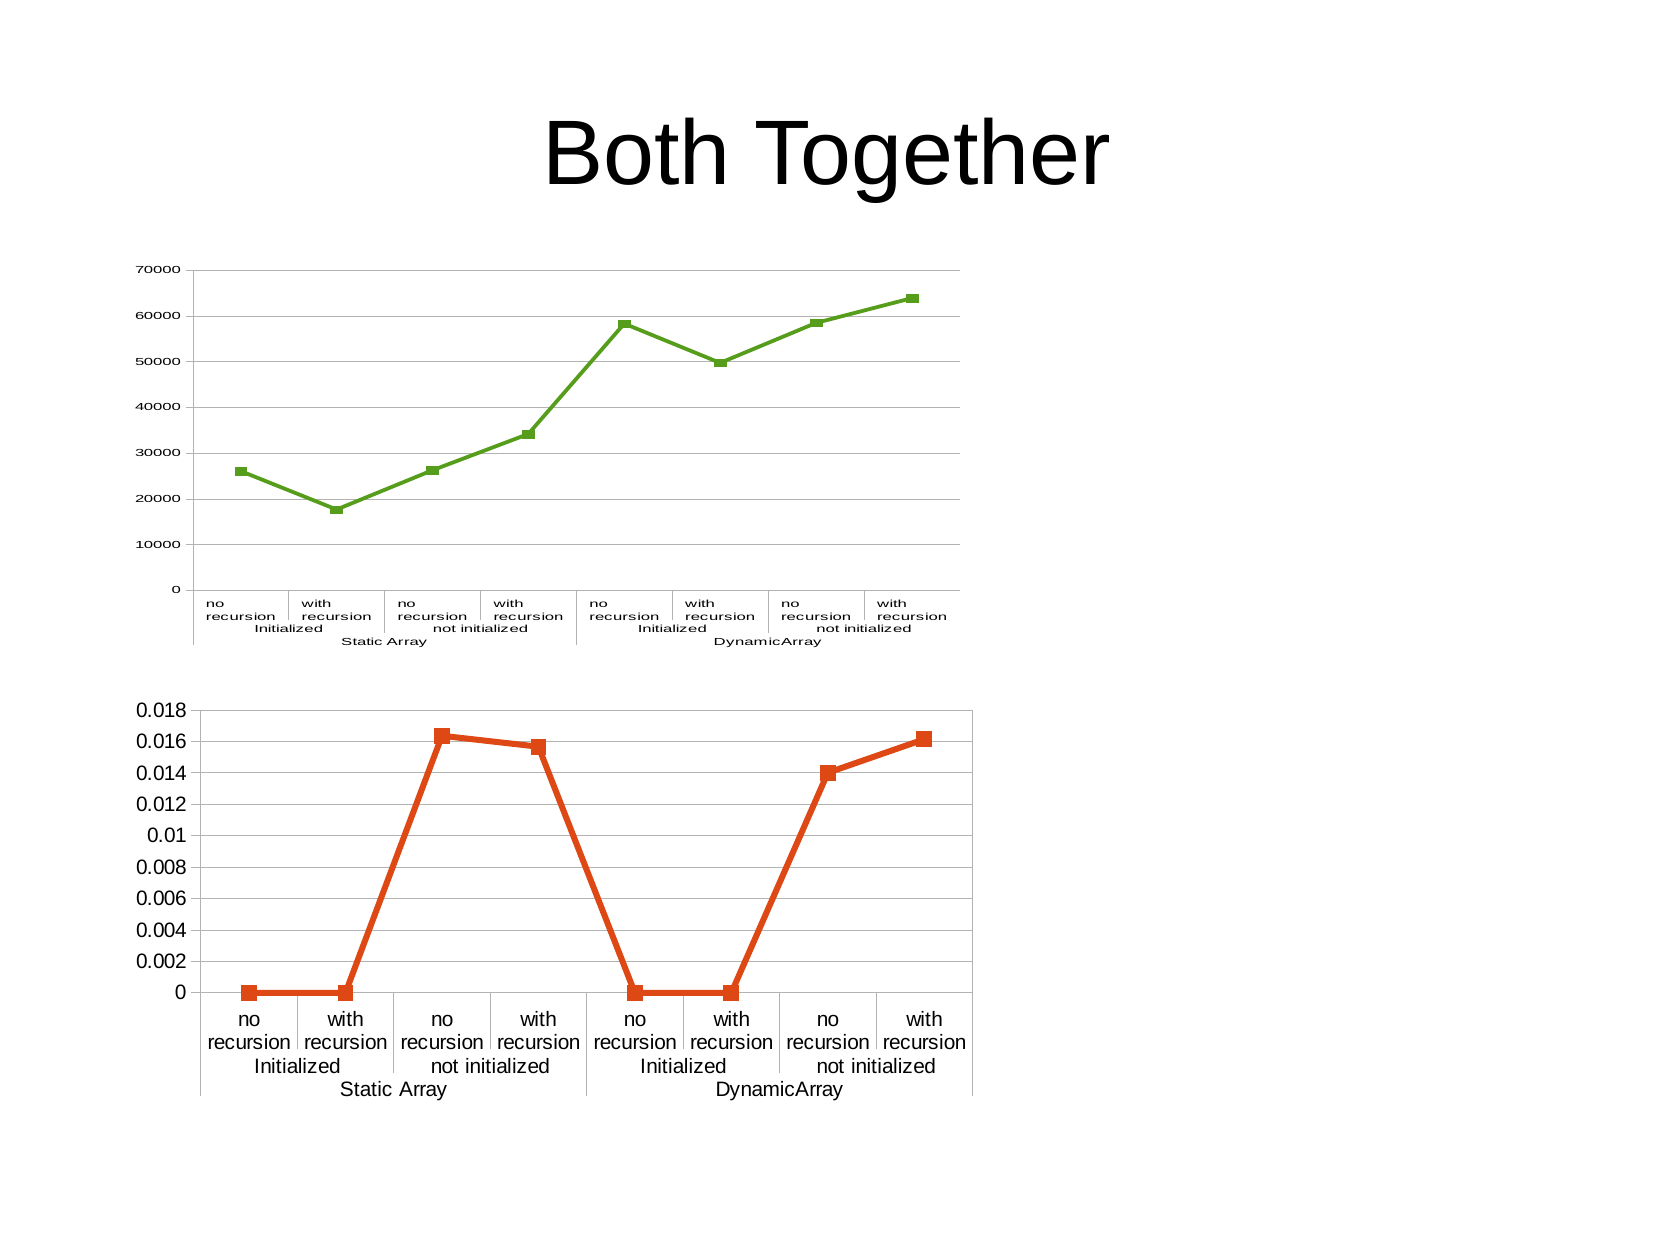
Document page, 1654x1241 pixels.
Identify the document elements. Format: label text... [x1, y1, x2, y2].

title Both Together [82, 49, 1571, 257]
picture [135, 263, 961, 655]
chart [118, 690, 991, 1111]
